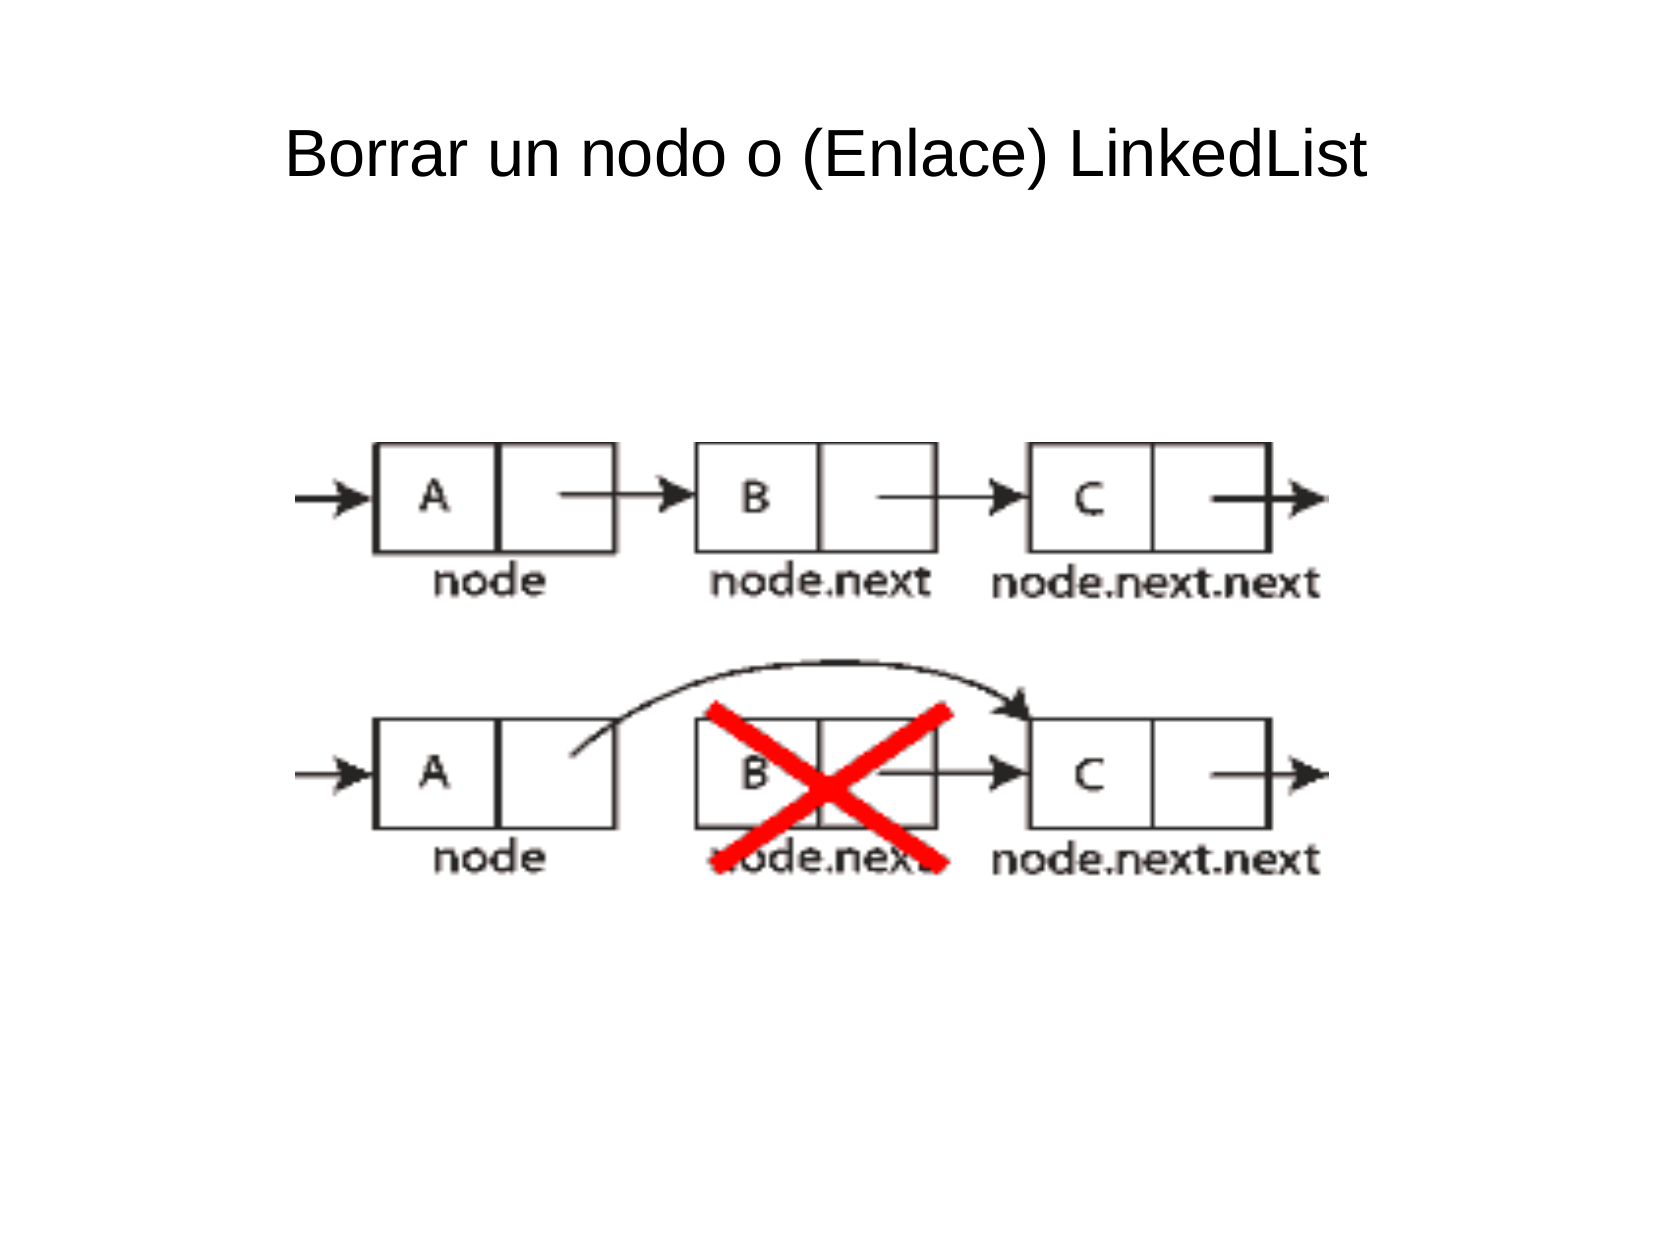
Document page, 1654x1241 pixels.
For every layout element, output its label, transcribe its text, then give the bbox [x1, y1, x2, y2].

picture [295, 442, 1329, 886]
title Borrar un nodo o (Enlace) LinkedList [82, 49, 1571, 257]
